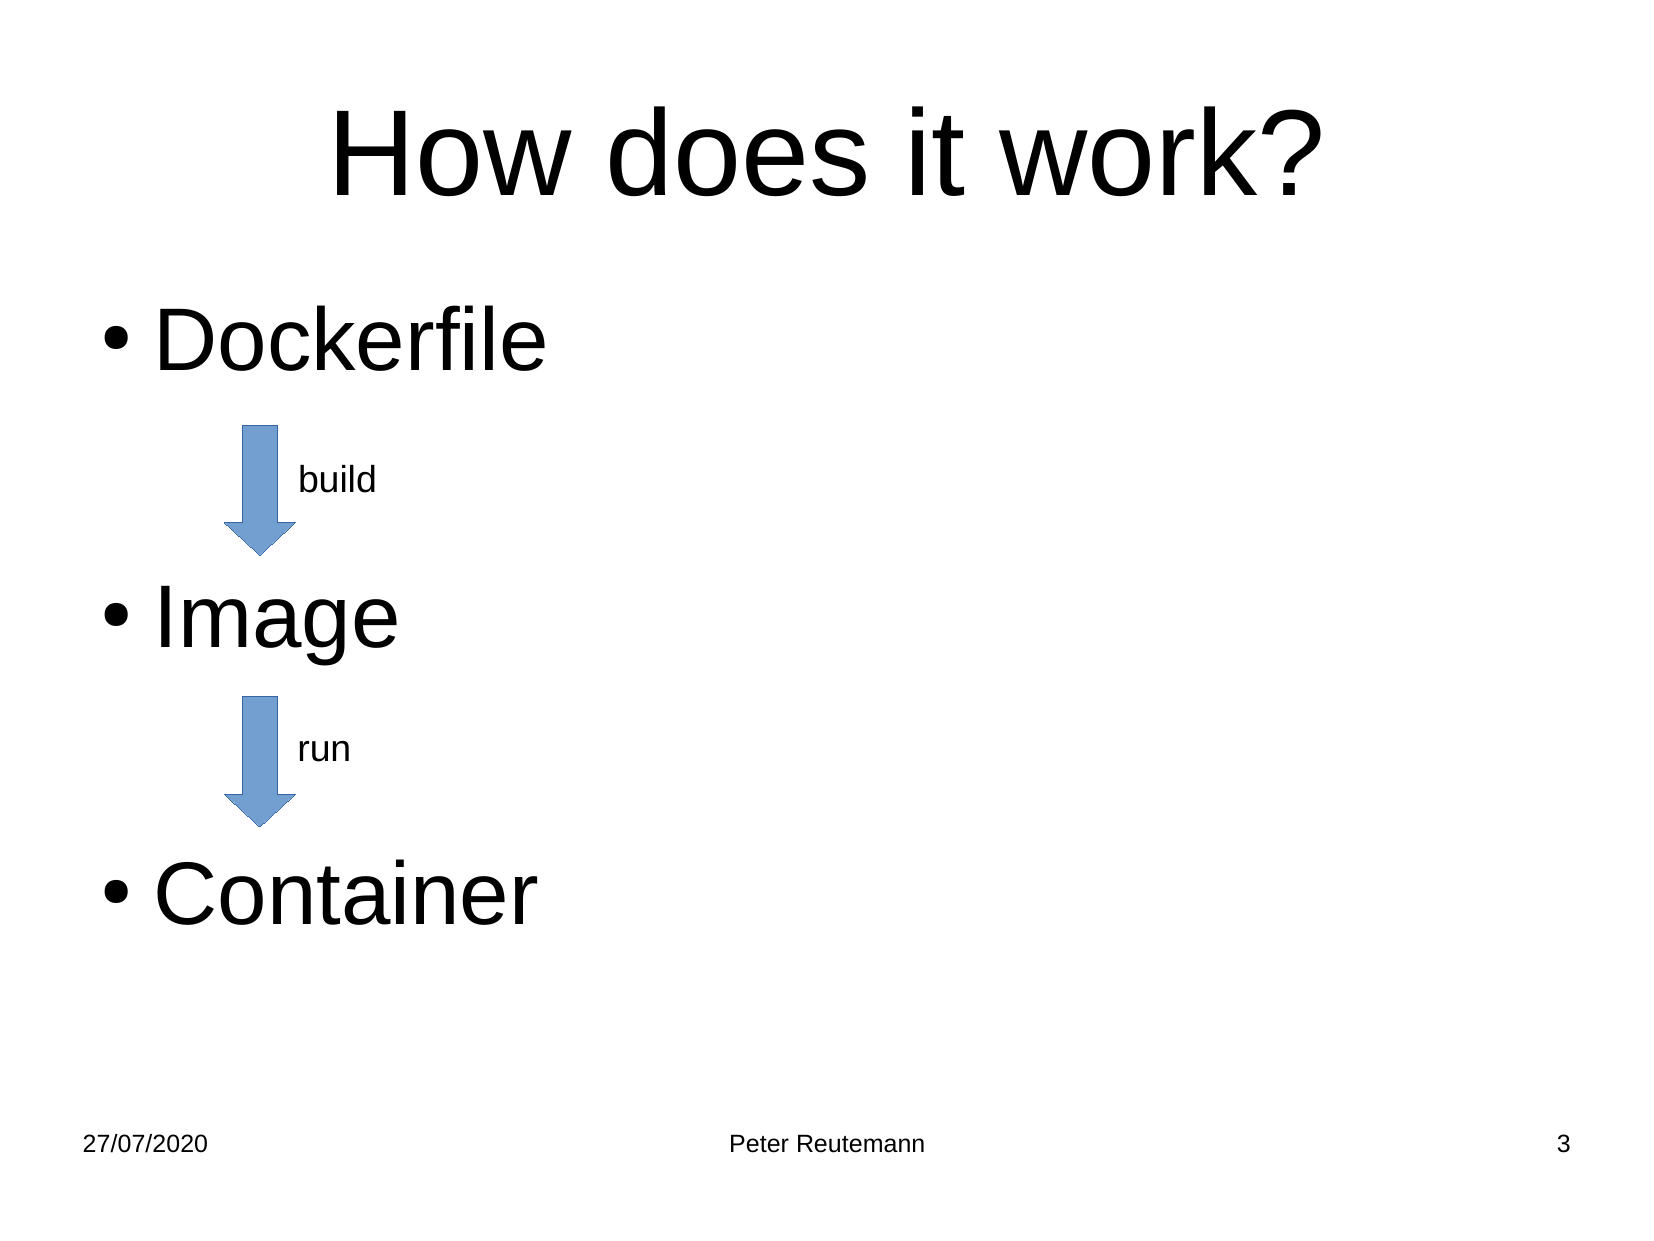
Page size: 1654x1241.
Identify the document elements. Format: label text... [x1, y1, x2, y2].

text_box [224, 425, 296, 556]
title How does it work? [82, 49, 1571, 257]
text_box [224, 696, 296, 827]
text_box build [283, 451, 392, 508]
list Dockerfile Image Container [82, 290, 1571, 1010]
text_box run [282, 720, 367, 778]
